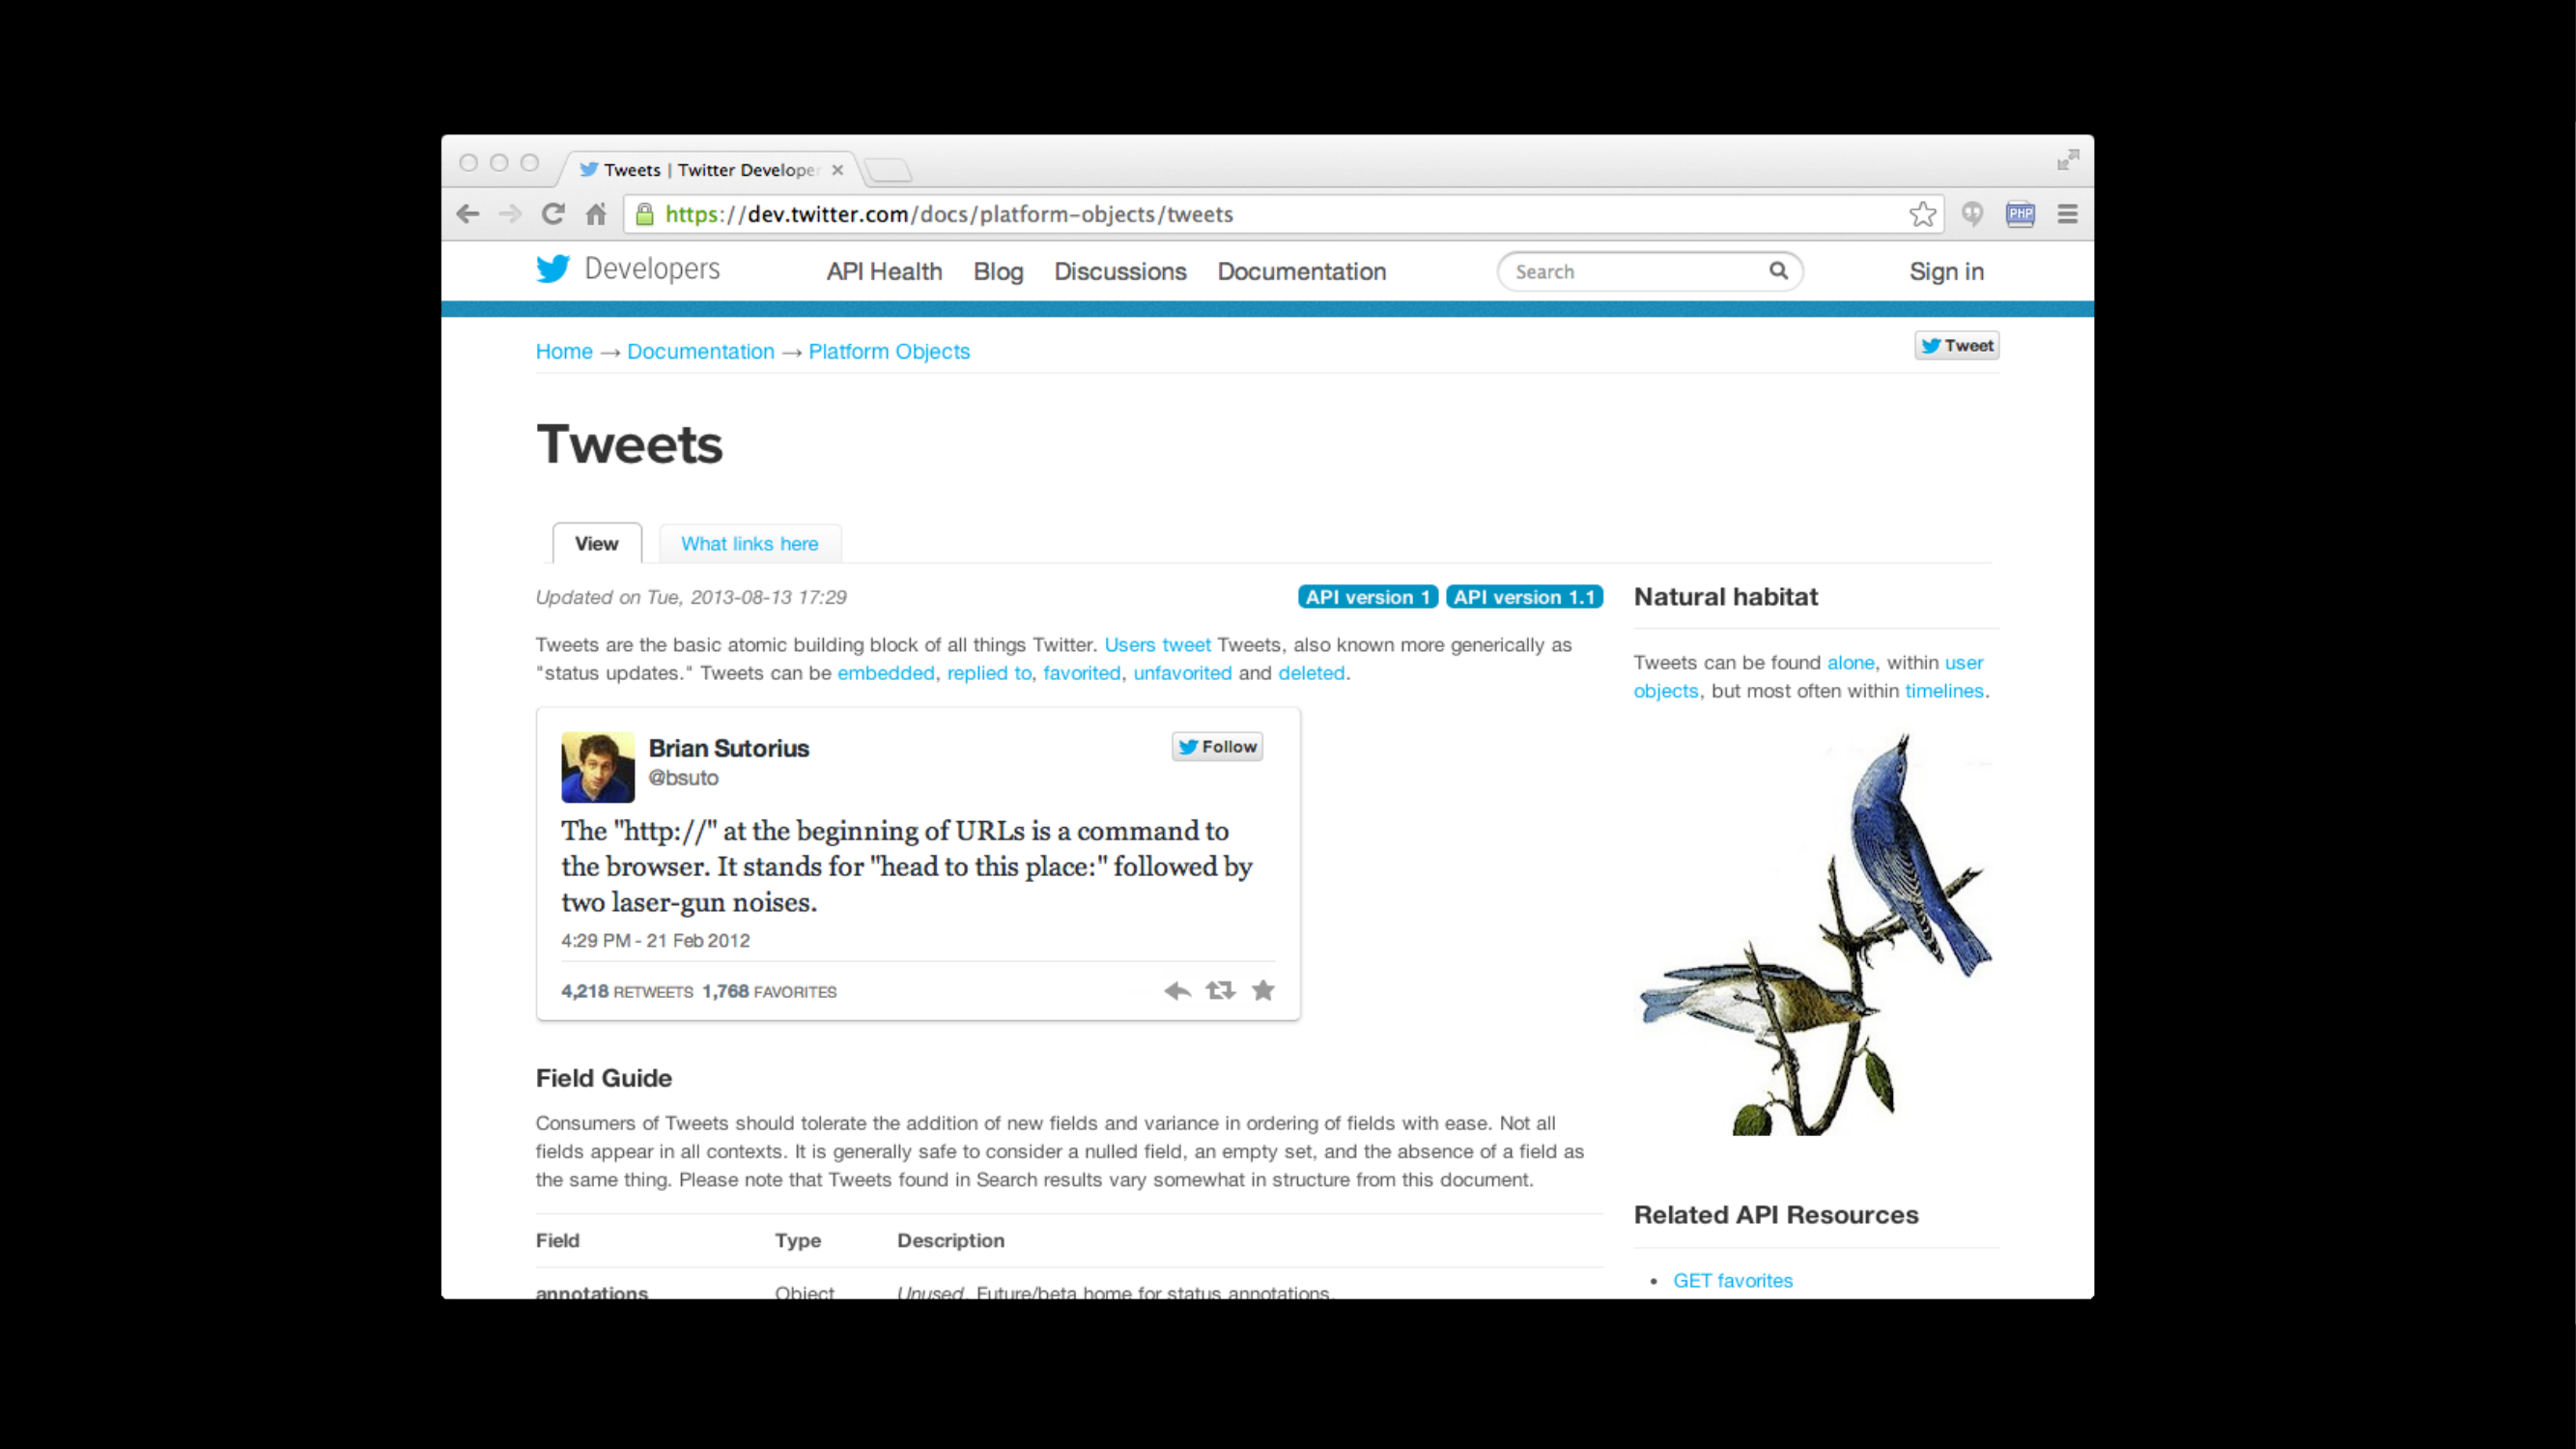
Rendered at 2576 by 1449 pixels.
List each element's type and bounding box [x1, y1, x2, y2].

picture [420, 120, 2116, 1329]
